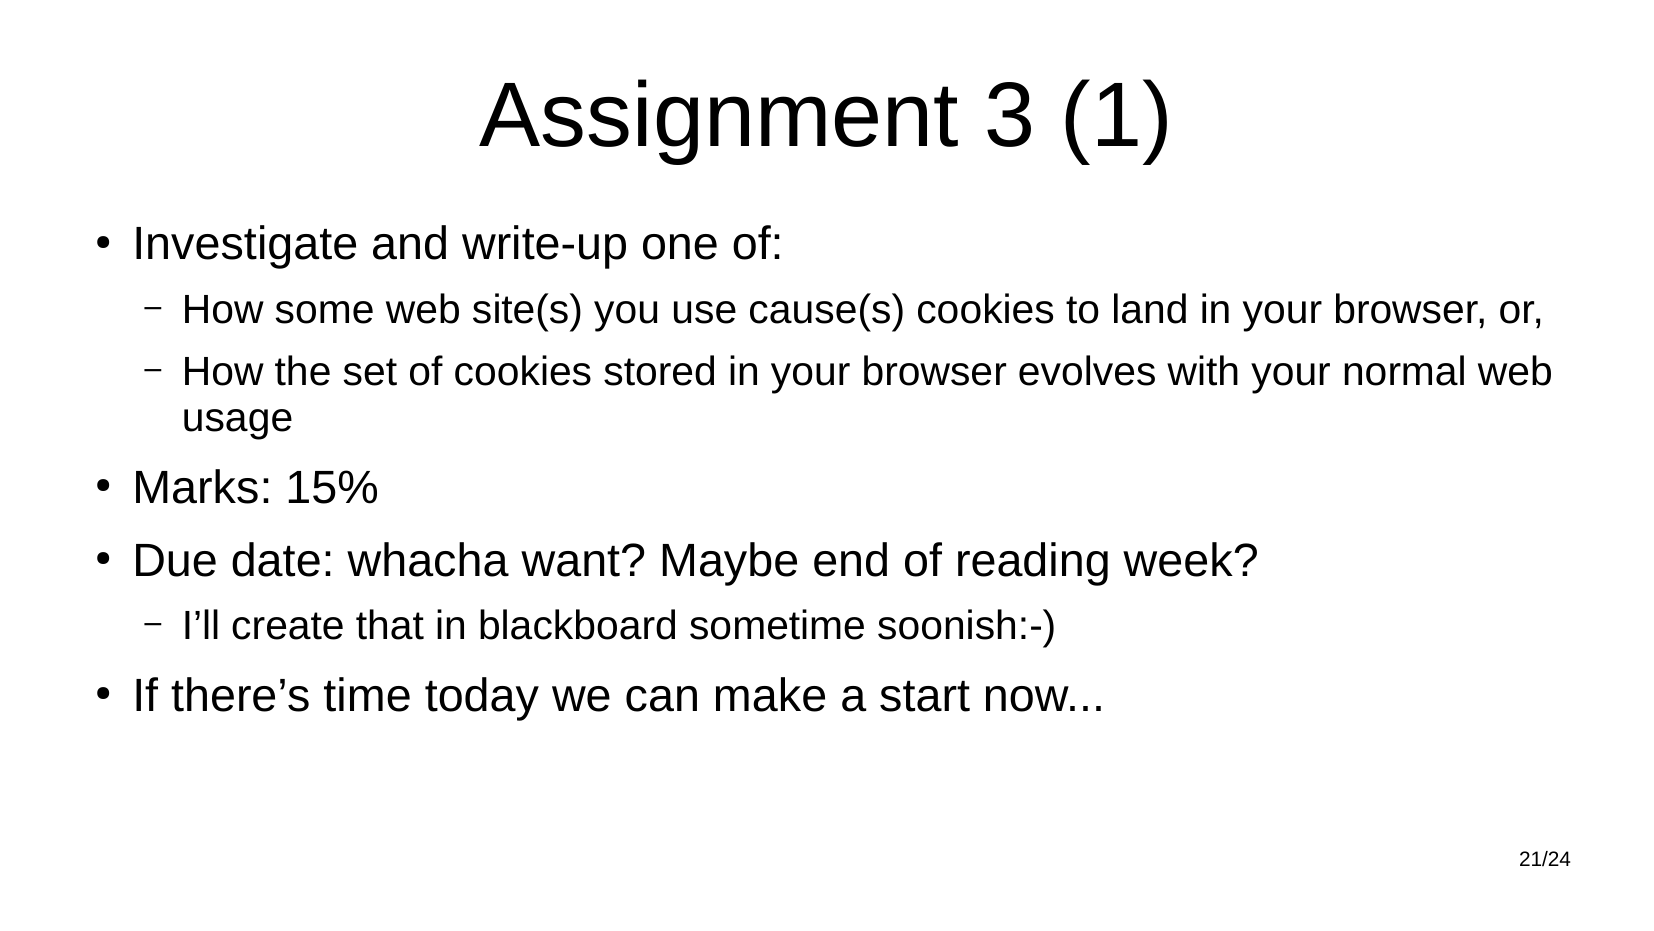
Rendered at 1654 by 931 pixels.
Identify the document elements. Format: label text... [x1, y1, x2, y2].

list Investigate and write-up one of: How some web site(s) you use cause(s) cookies to land in your browser, or, How the set of cookies stored in your browser evolves with your normal web usage Marks: 15% Due date: whacha want? Maybe end of reading week? I’ll create that in blackboard sometime soonish:-) If there’s time today we can make a start now... [82, 217, 1571, 758]
title Assignment 3 (1) [82, 37, 1571, 193]
